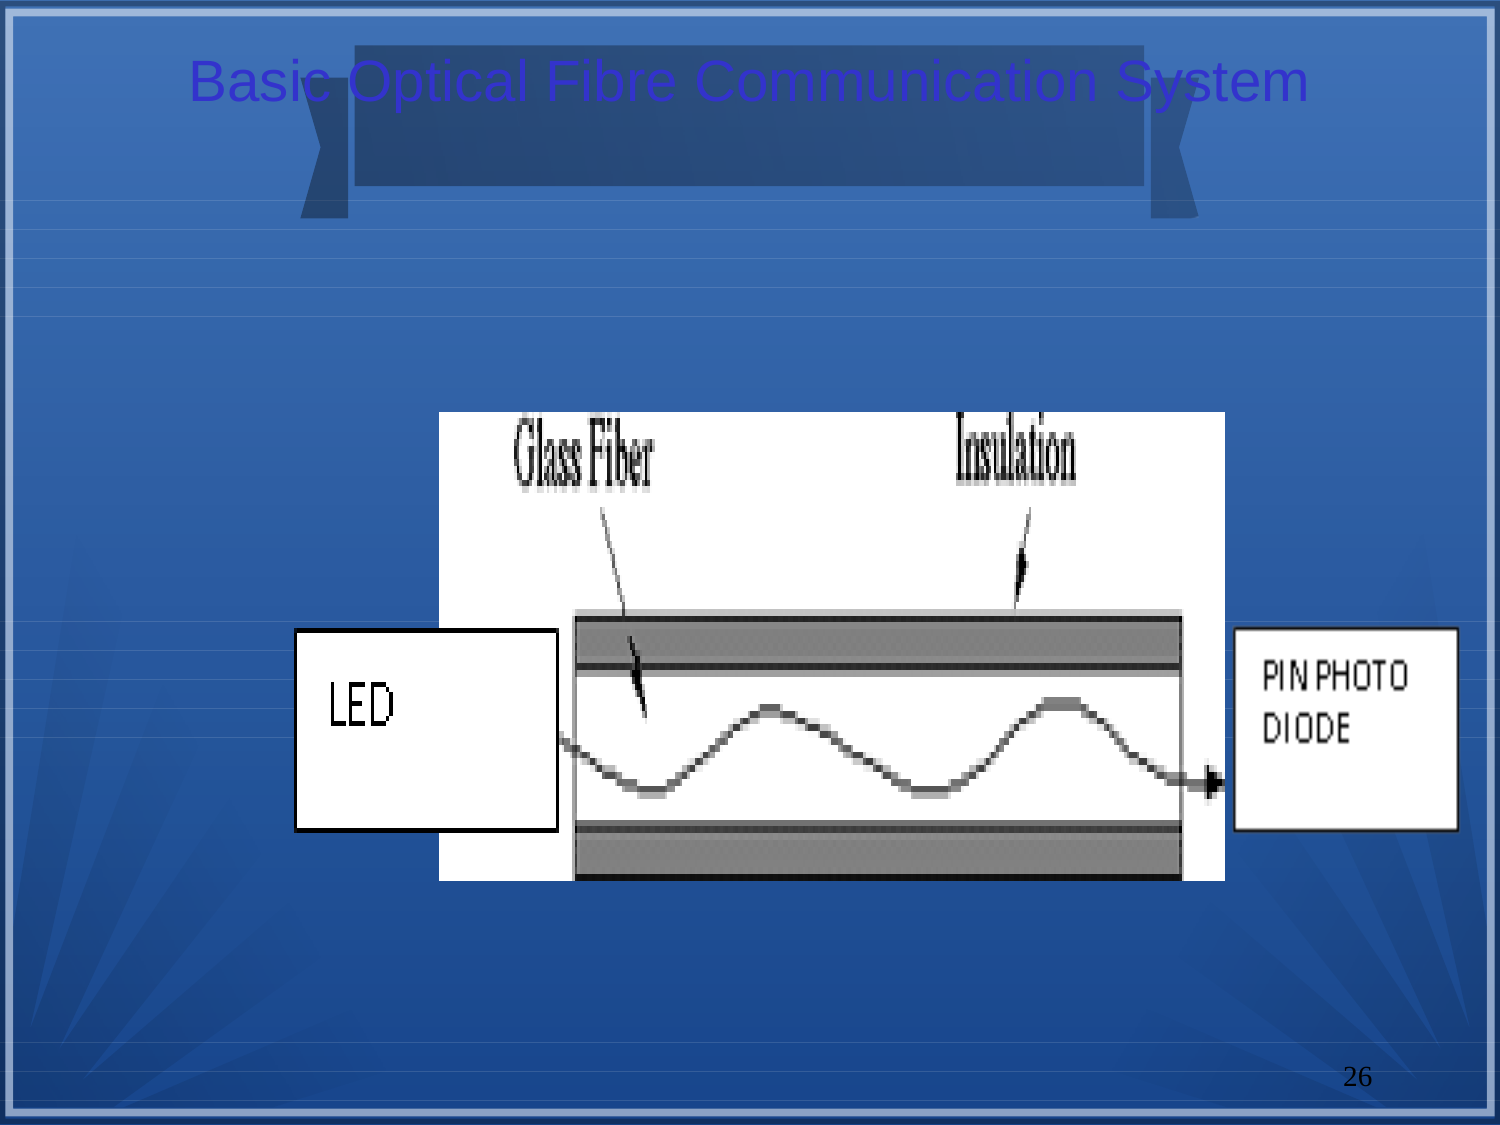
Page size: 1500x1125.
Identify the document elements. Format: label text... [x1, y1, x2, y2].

picture [1231, 624, 1463, 838]
title Basic Optical Fibre Communication System [112, 0, 1388, 175]
picture [291, 412, 1225, 888]
text_box 47 [1074, 1050, 1388, 1125]
